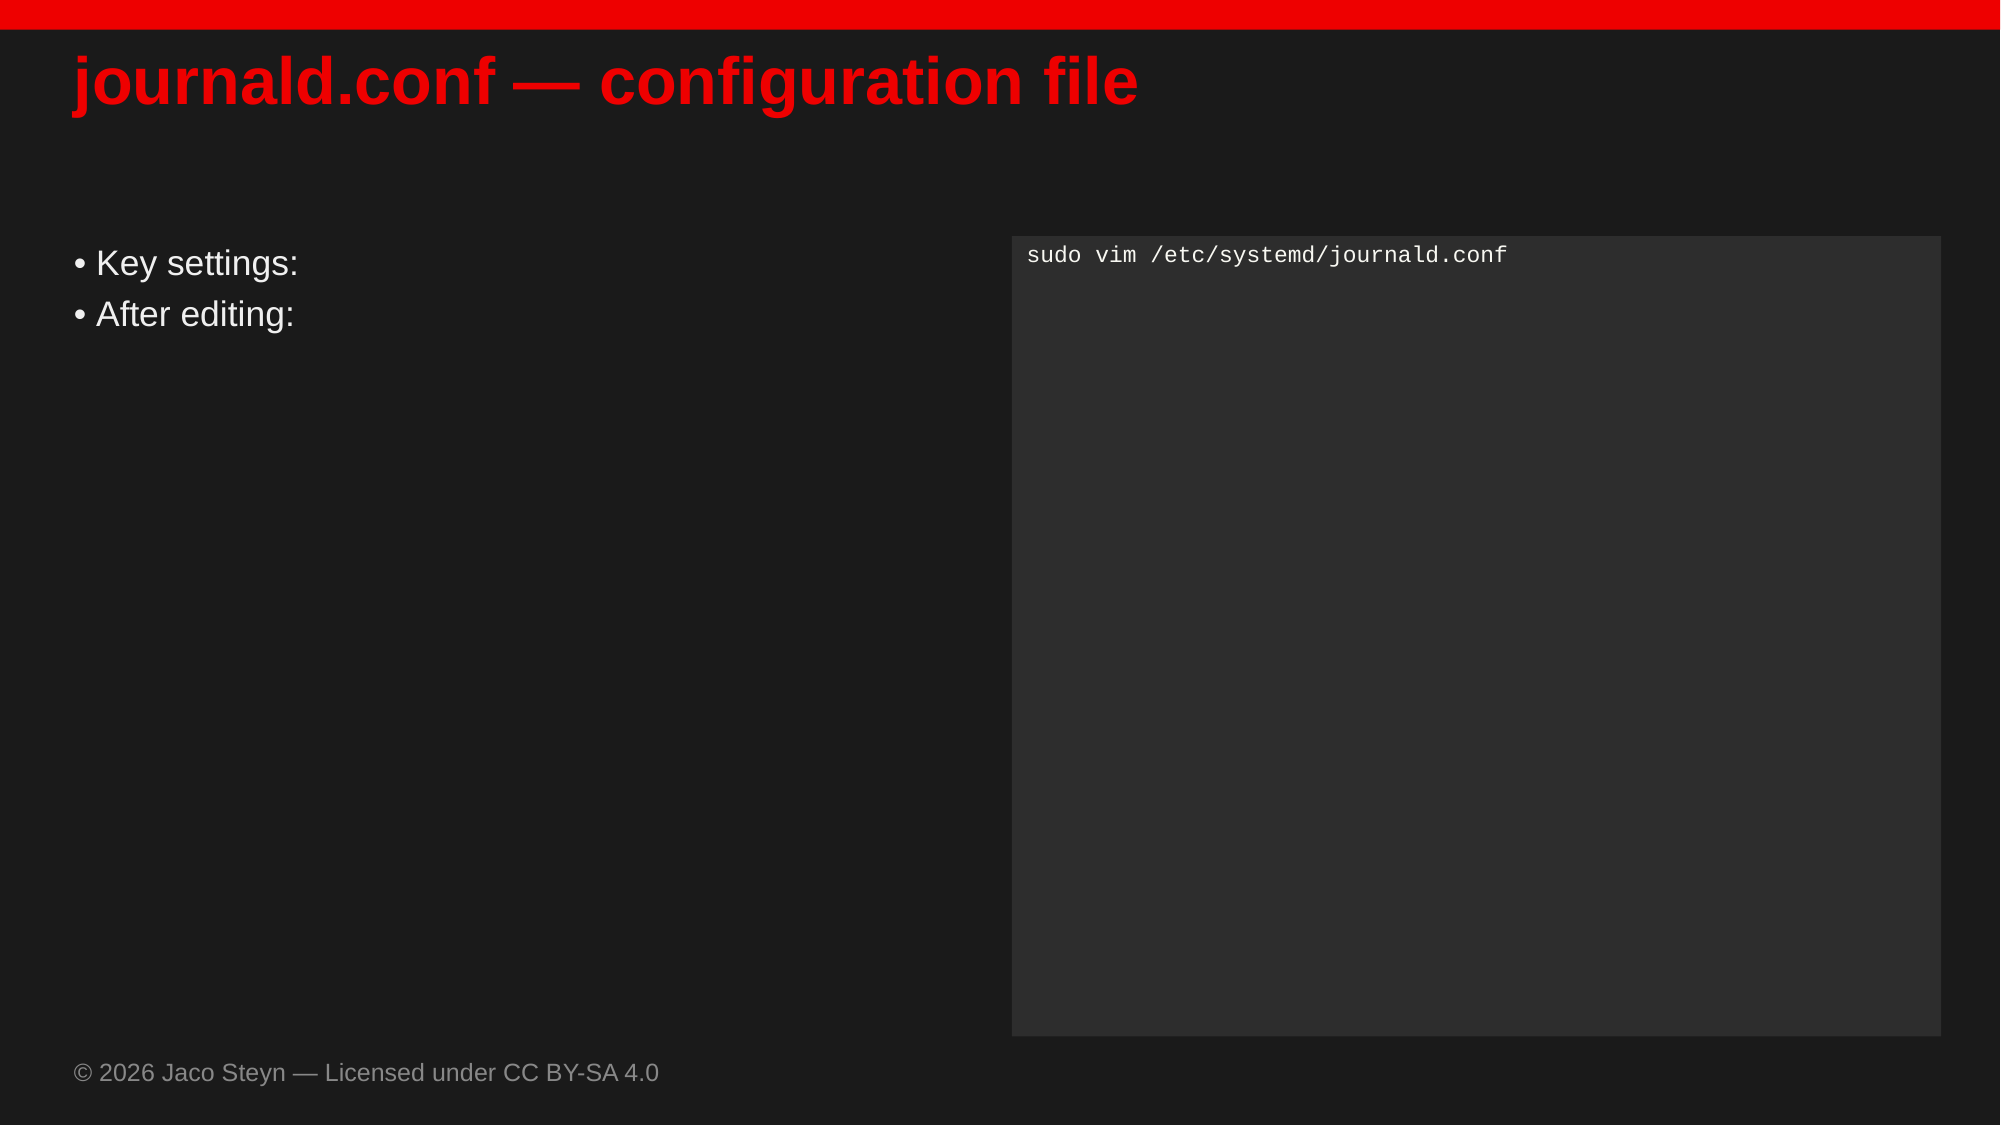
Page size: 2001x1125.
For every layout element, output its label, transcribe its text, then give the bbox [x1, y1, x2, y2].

text_box [0, 0, 2001, 30]
text_box • Key settings: • After editing: [59, 236, 989, 1037]
text_box © 2026 Jaco Steyn — Licensed under CC BY-SA 4.0 [59, 1051, 1942, 1093]
text_box journald.conf — configuration file [59, 36, 1942, 208]
text_box sudo vim /etc/systemd/journald.conf [1011, 236, 1942, 1037]
